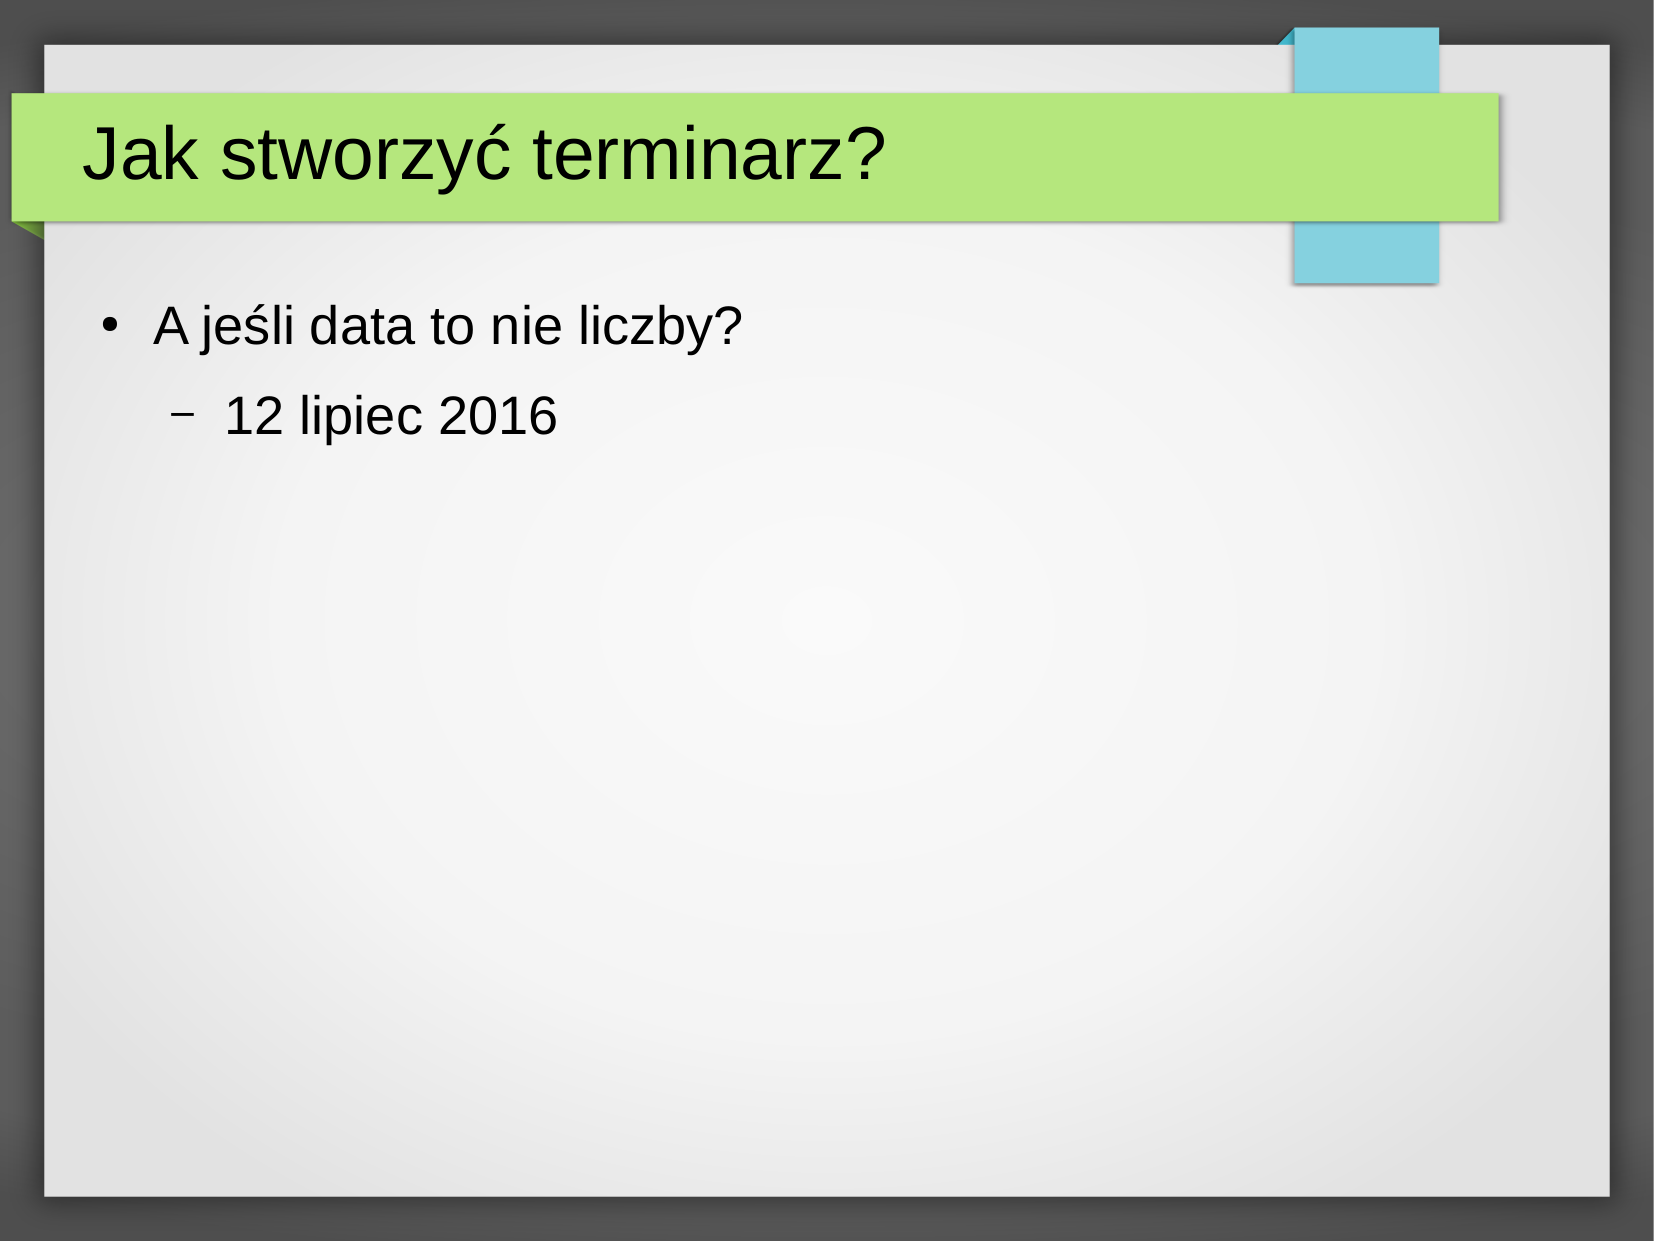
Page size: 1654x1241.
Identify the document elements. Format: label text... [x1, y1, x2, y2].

list A jeśli data to nie liczby? 12 lipiec 2016 [82, 295, 1571, 1015]
picture [0, 0, 1654, 1241]
title Jak stworzyć terminarz? [82, 94, 1264, 213]
